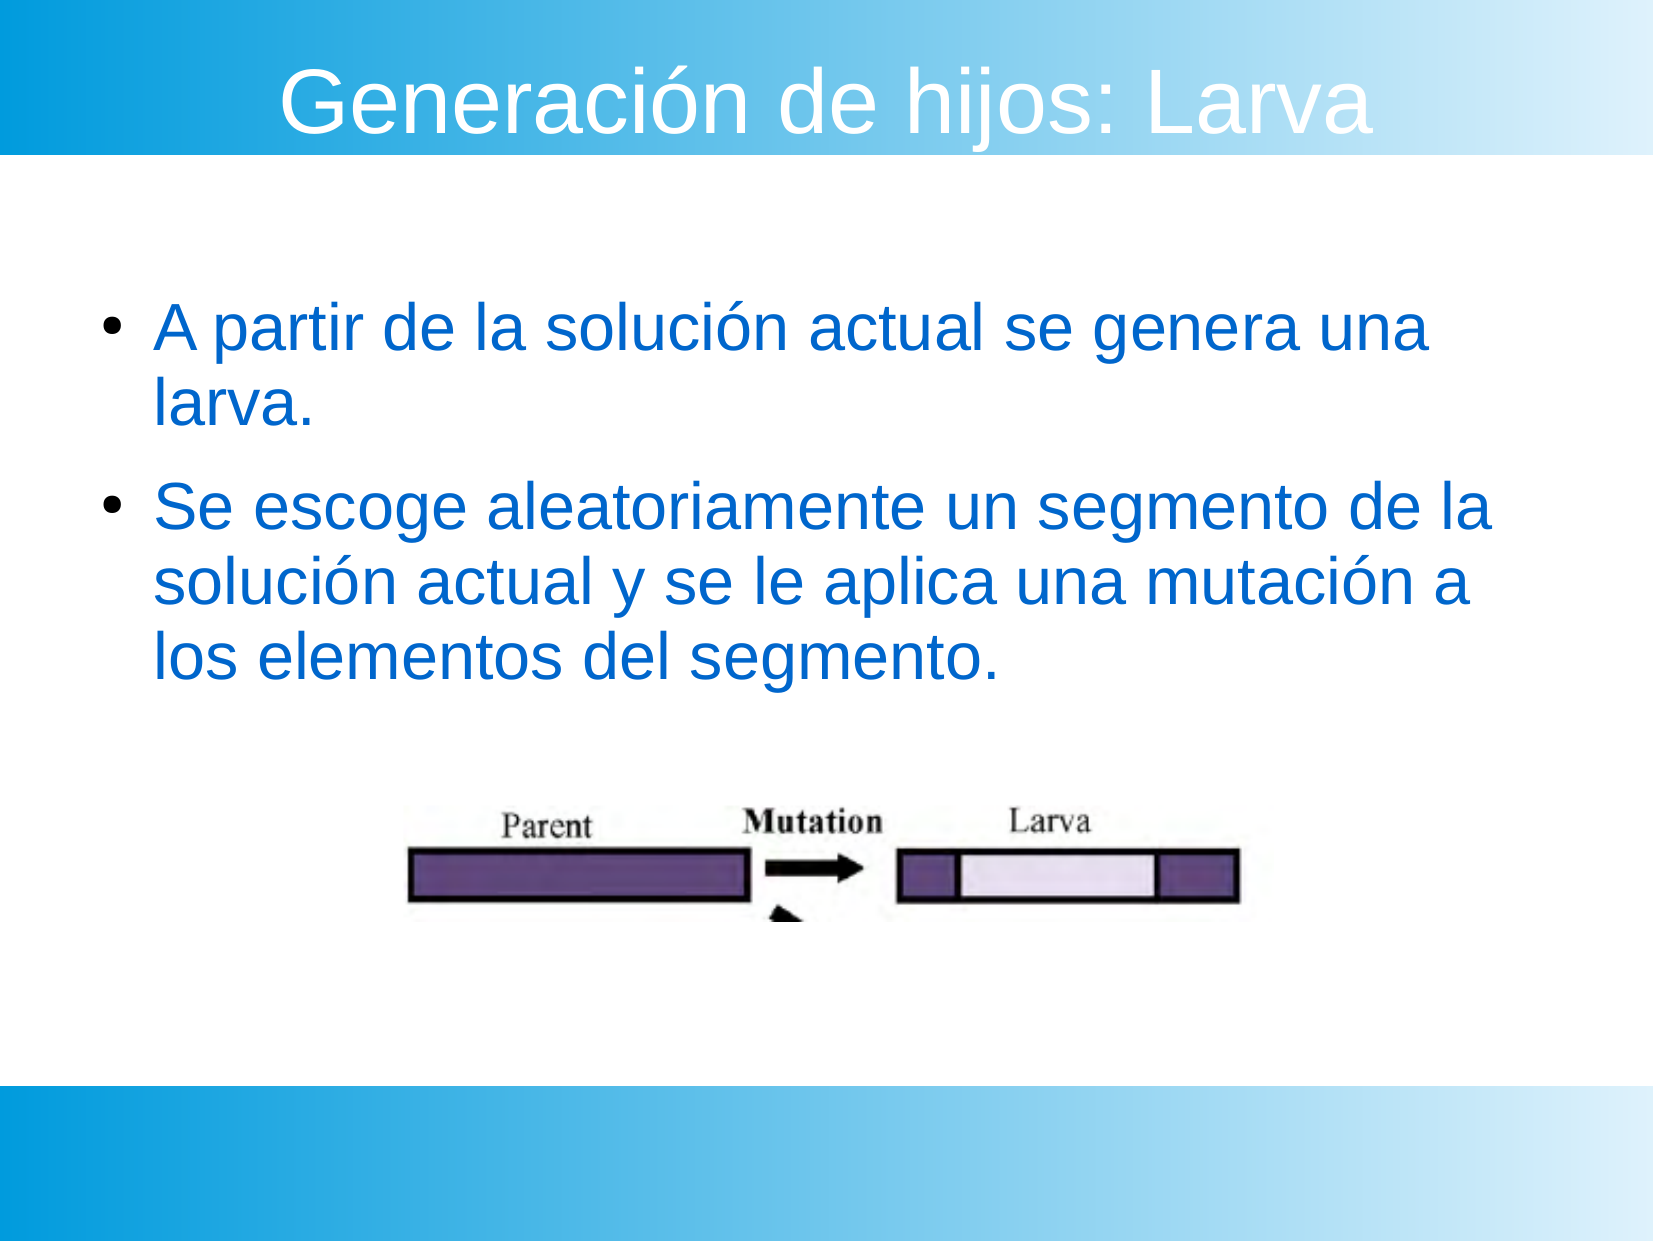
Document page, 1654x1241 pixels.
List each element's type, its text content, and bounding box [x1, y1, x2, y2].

picture [366, 787, 1274, 922]
list A partir de la solución actual se genera una larva. Se escoge aleatoriamente un segmento de la solución actual y se le aplica una mutación a los elementos del segmento. [82, 290, 1571, 1010]
title Generación de hijos: Larva [82, 49, 1571, 155]
